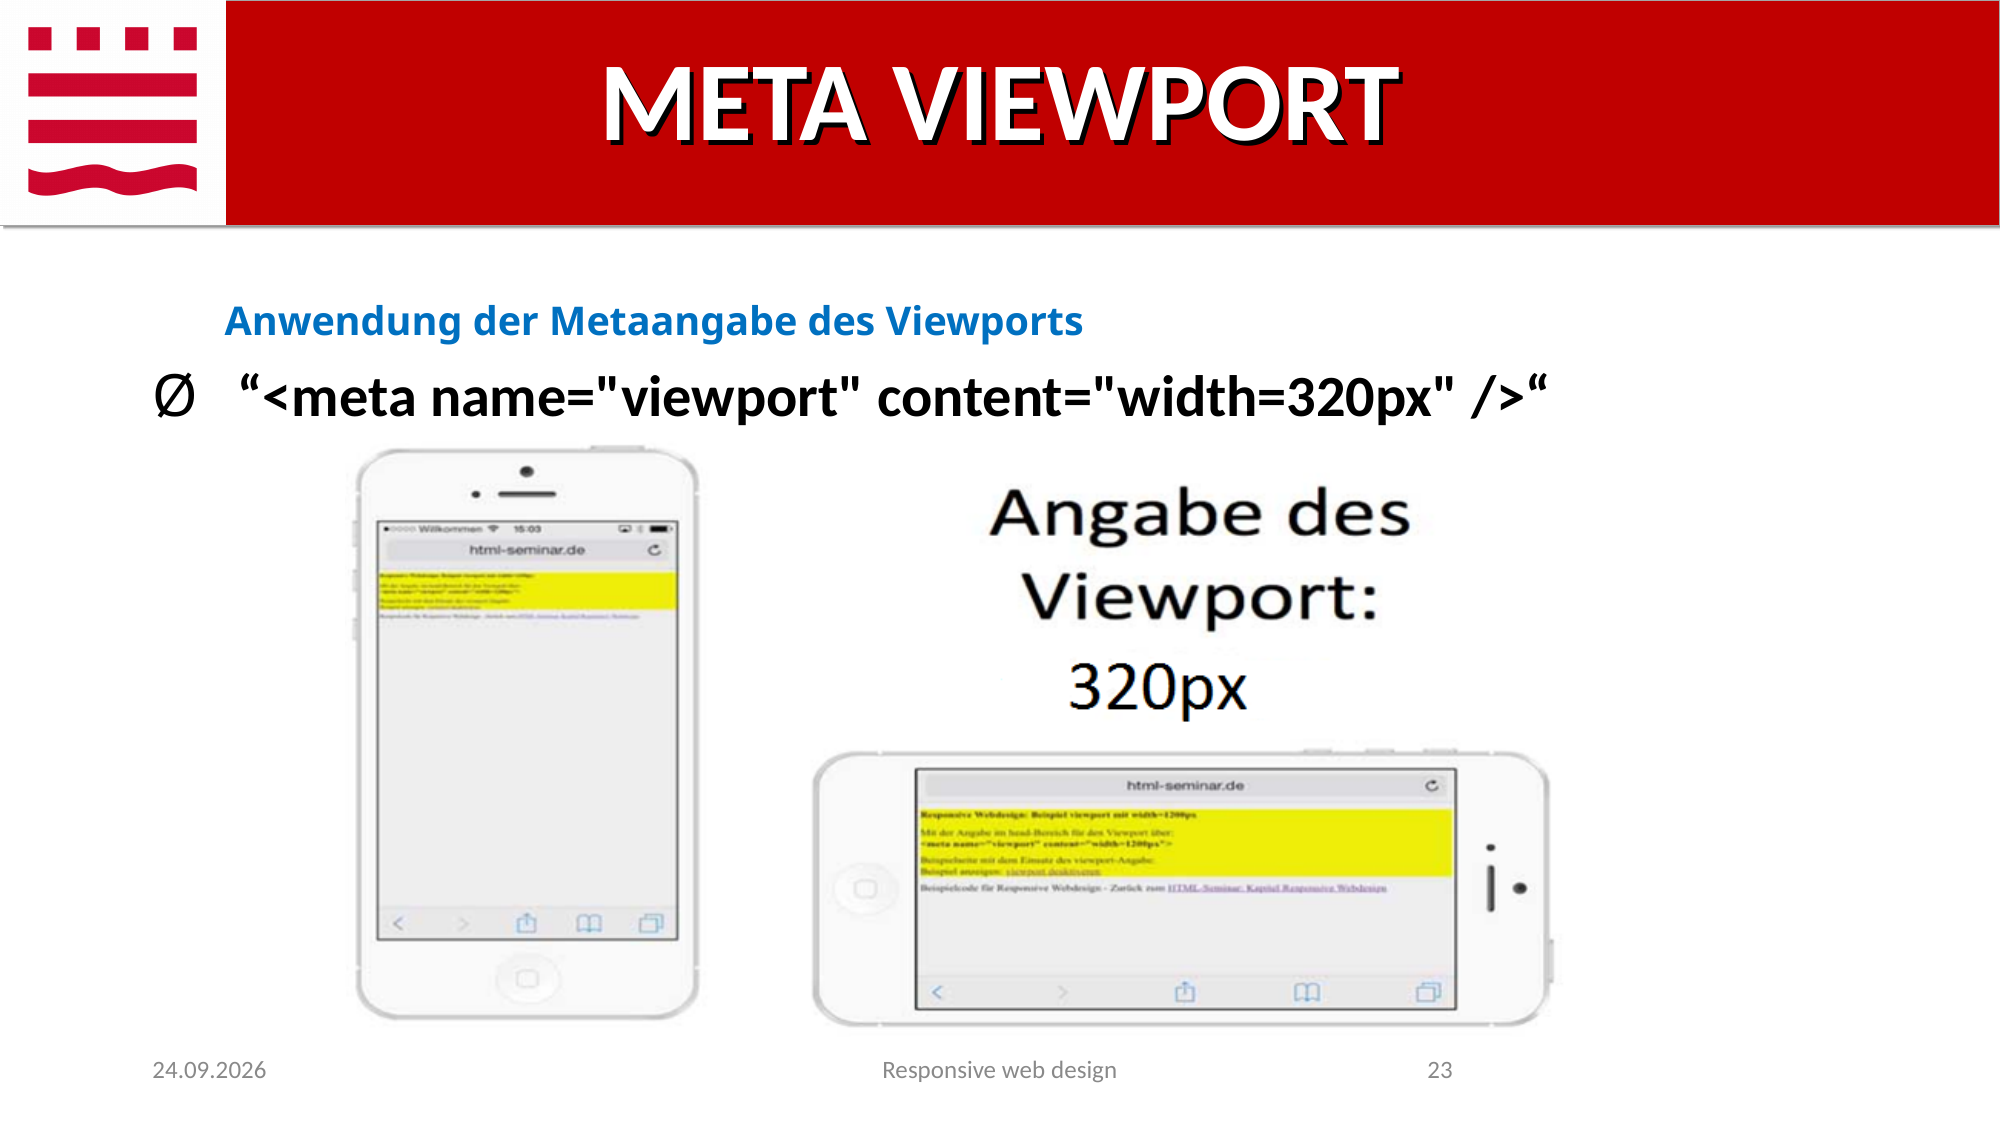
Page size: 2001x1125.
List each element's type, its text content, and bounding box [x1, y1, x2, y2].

list “<meta name="viewport" content="width=320px" />“ [137, 358, 1863, 1042]
text_box META VIEWPORT [226, 0, 2000, 225]
picture [345, 433, 1568, 1043]
text_box Responsive web design [662, 1043, 1338, 1103]
text_box [1412, 1042, 1863, 1103]
text_box 2017/4/30 [137, 1042, 588, 1103]
picture [0, 0, 226, 225]
title Anwendung der Metaangabe des Viewports [209, 251, 1935, 423]
